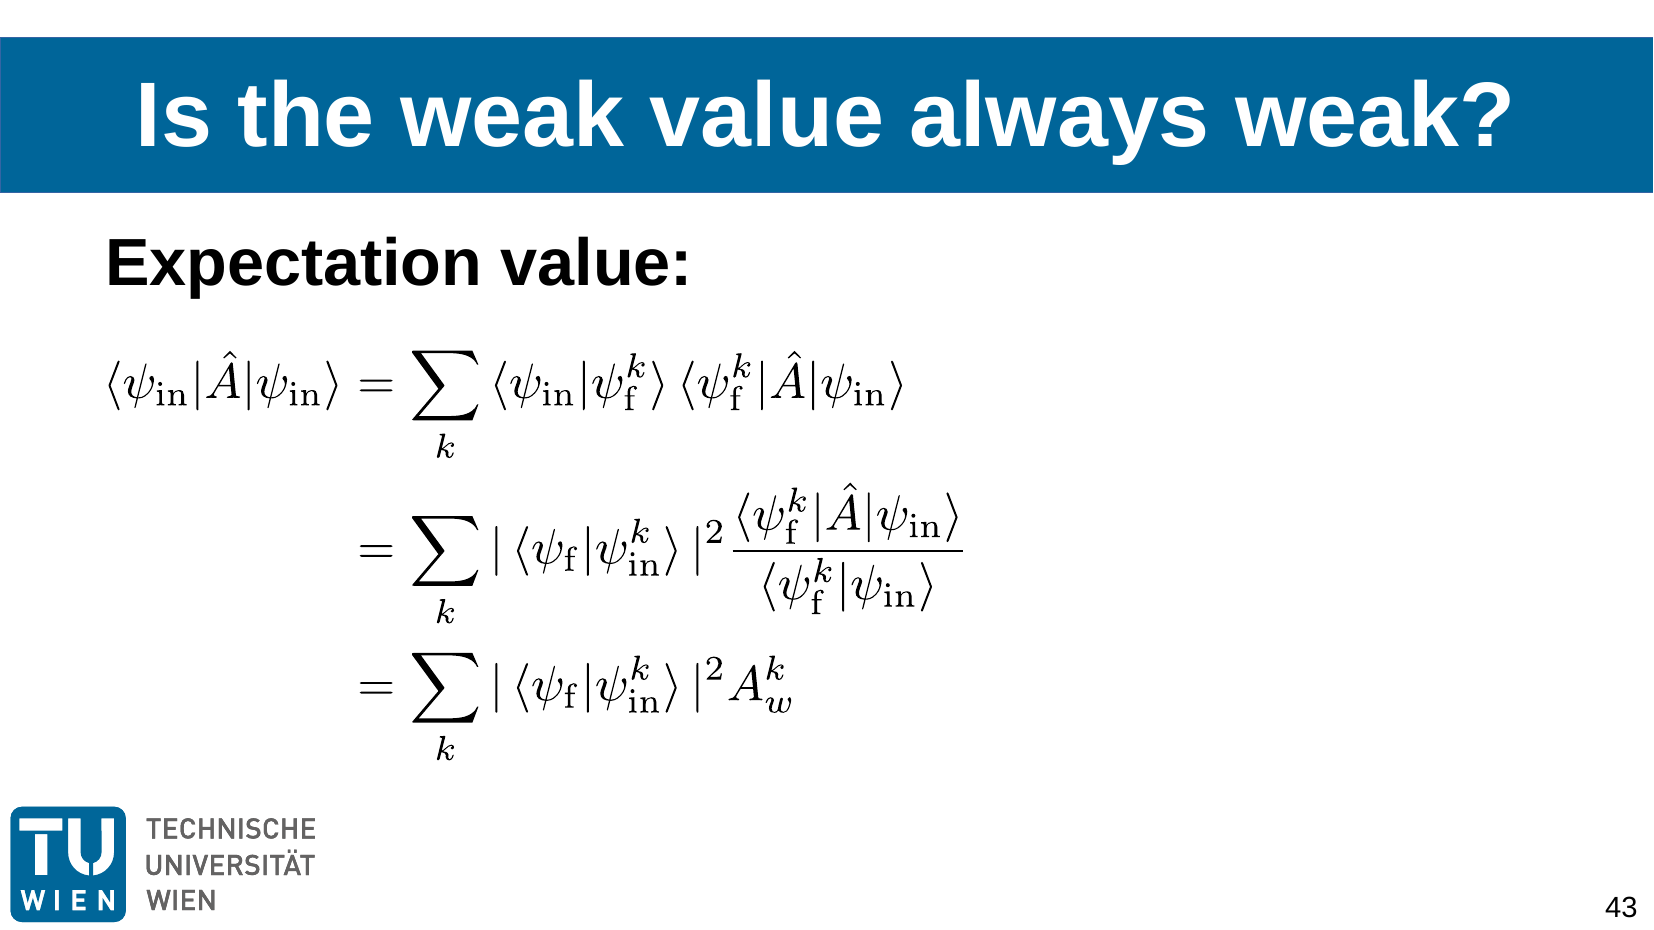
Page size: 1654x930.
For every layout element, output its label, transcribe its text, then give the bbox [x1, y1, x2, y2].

list Expectation value: [105, 225, 1593, 765]
title Is the weak value always weak? [0, 37, 1653, 193]
picture [100, 330, 990, 780]
